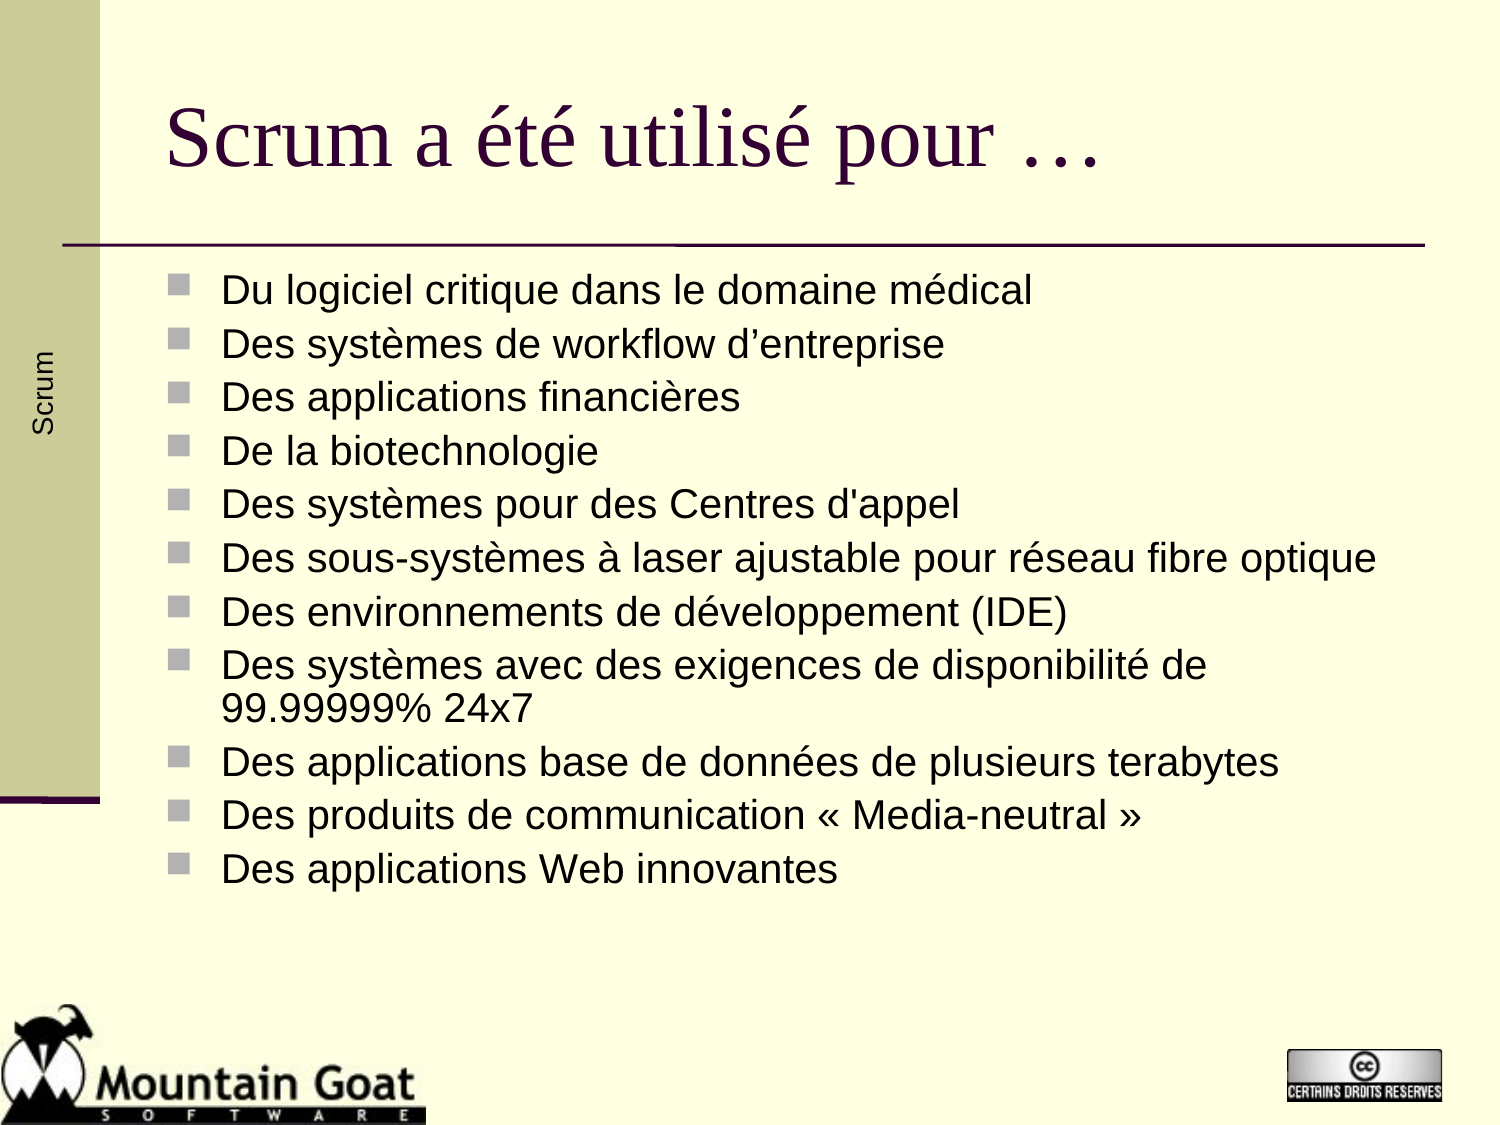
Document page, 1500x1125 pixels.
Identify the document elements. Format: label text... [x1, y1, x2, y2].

list Du logiciel critique dans le domaine médical Des systèmes de workflow d’entreprise Des applications financières De la biotechnologie Des systèmes pour des Centres d'appel Des sous-systèmes à laser ajustable pour réseau fibre optique Des environnements de développement (IDE) Des systèmes avec des exigences de disponibilité de 99.99999% 24x7 Des applications base de données de plusieurs terabytes Des produits de communication « Media-neutral » Des applications Web innovantes [150, 262, 1426, 1006]
picture [1287, 1049, 1443, 1102]
title Scrum a été utilisé pour … [150, 45, 1426, 234]
text_box Scrum [0, 0, 88, 788]
picture [0, 1004, 426, 1125]
